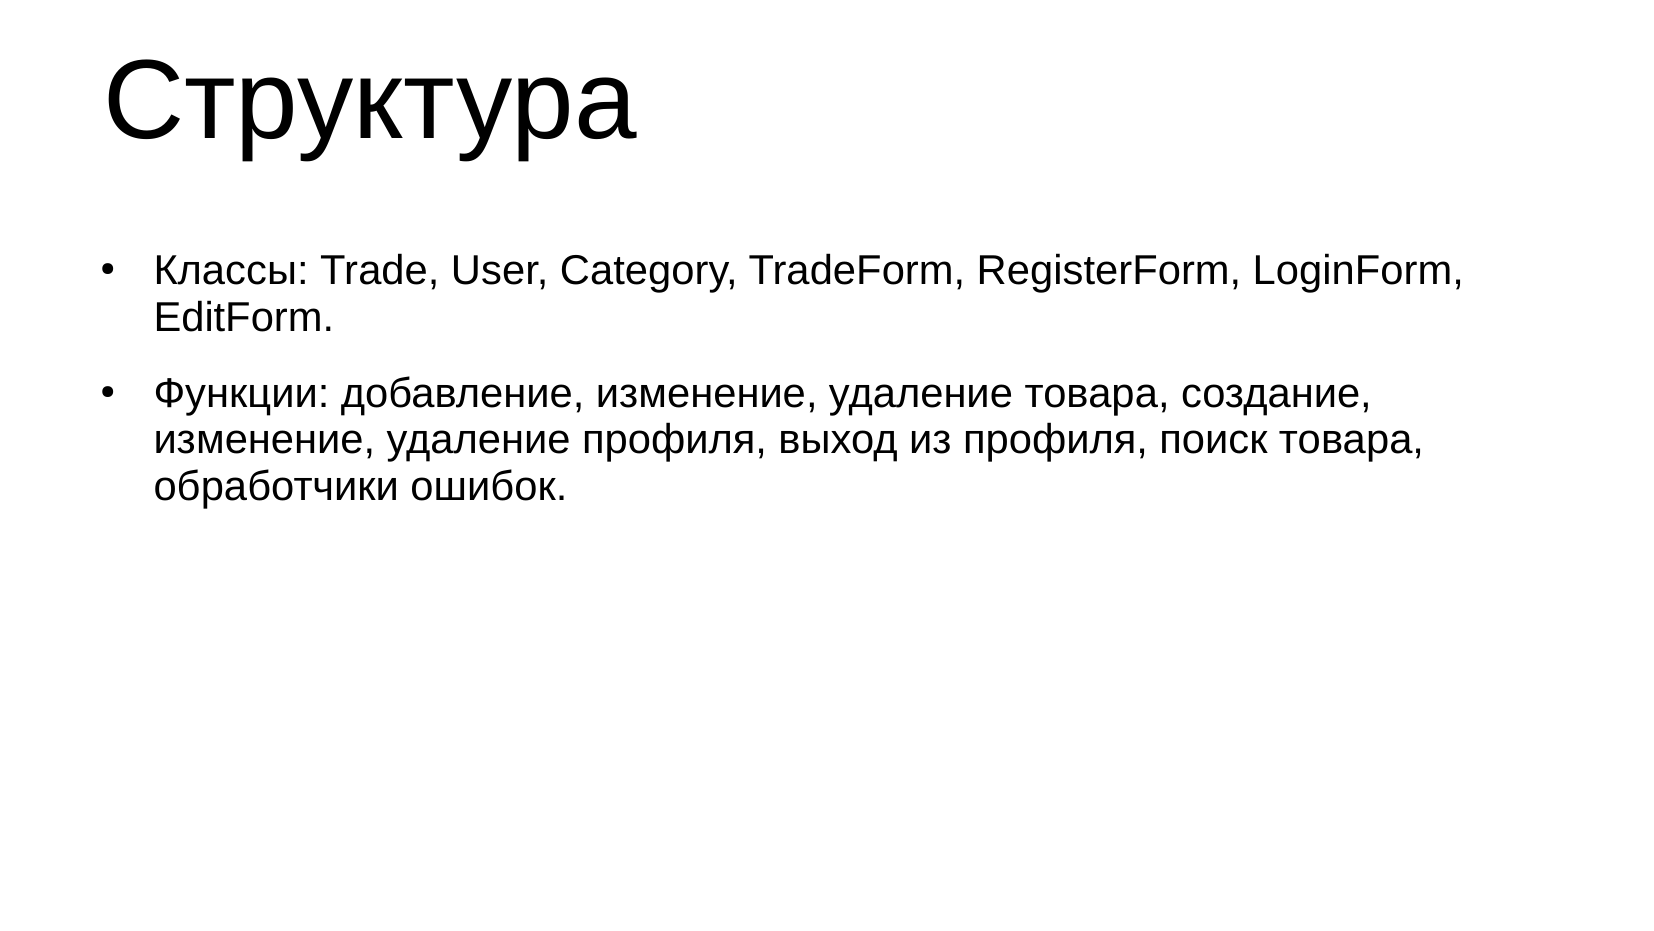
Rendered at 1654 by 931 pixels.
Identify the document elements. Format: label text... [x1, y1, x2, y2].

list Классы: Trade, User, Category, TradeForm, RegisterForm, LoginForm, EditForm. Функции: добавление, изменение, удаление товара, создание, изменение, удаление профиля, выход из профиля, поиск товара, обработчики ошибок. [82, 246, 1571, 591]
text_box Структура [88, 29, 680, 178]
